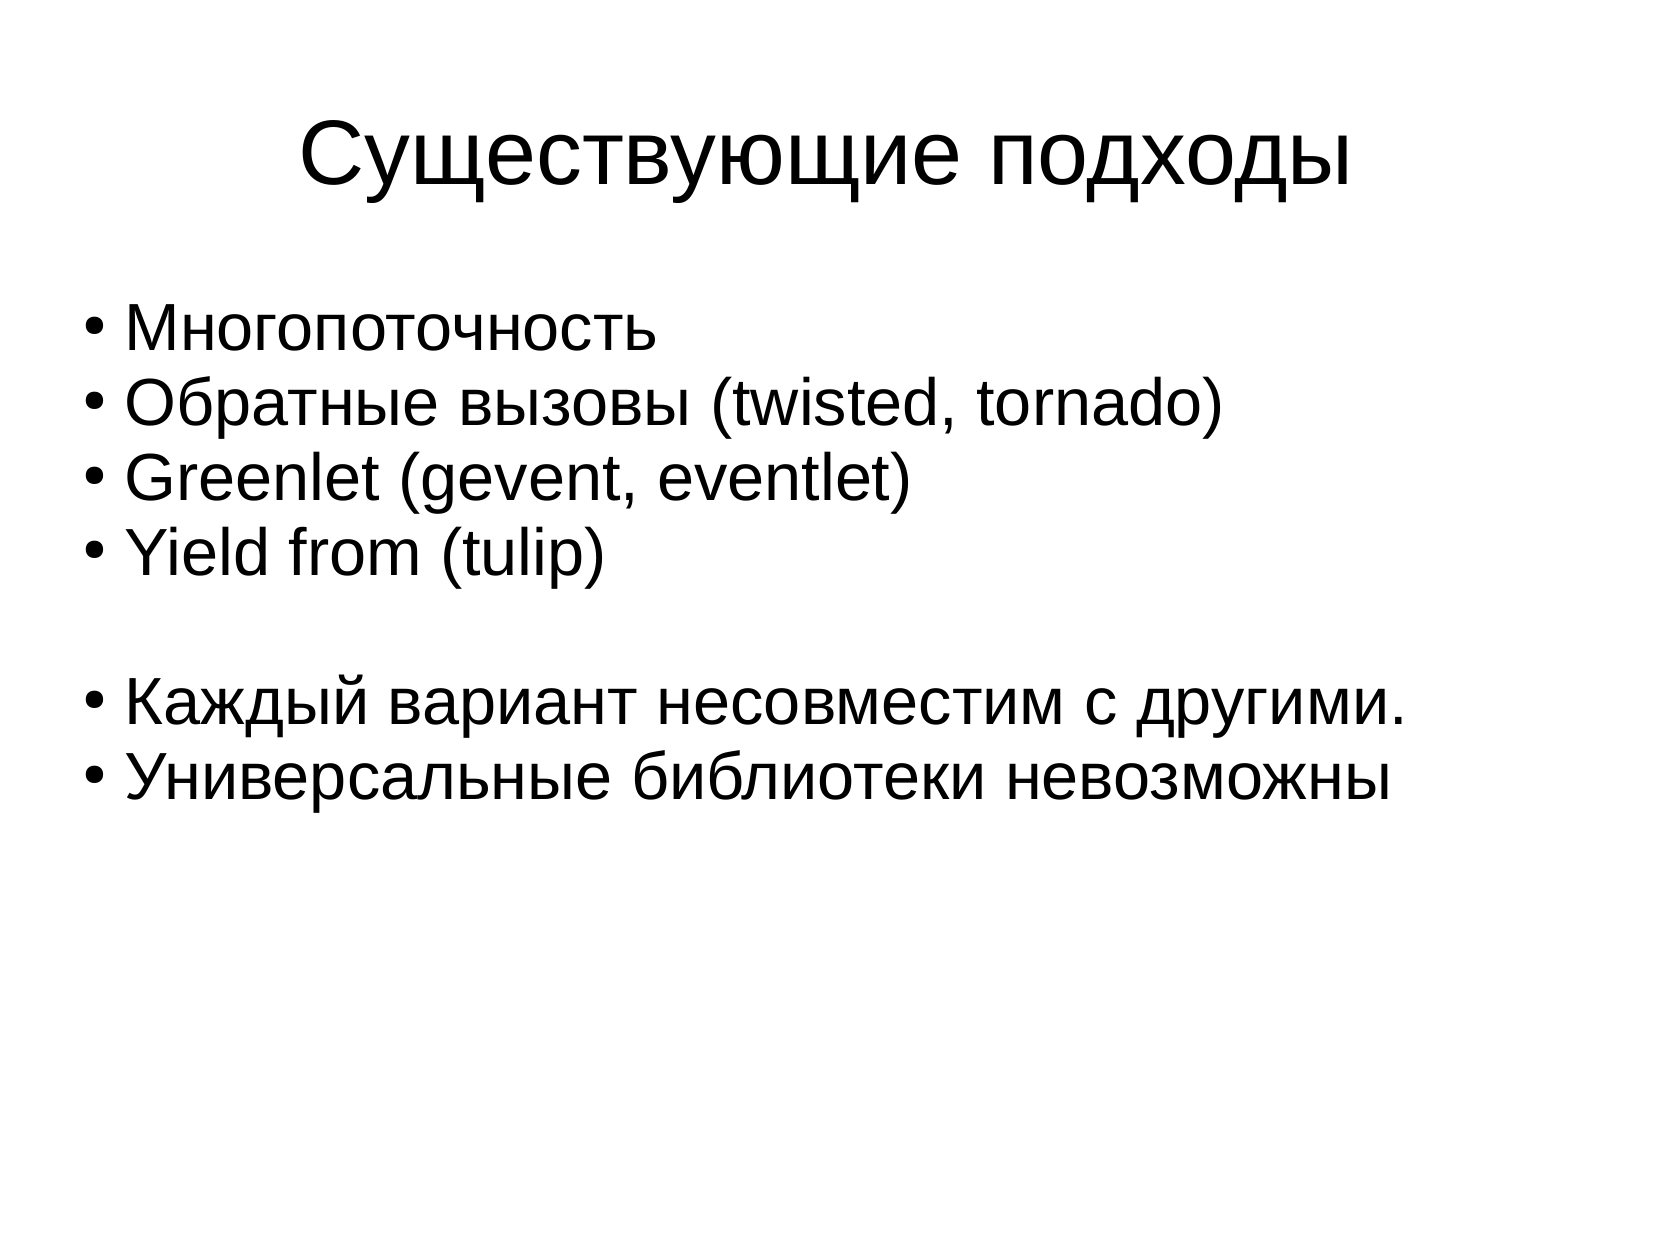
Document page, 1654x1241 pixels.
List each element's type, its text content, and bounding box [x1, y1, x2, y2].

subtitle Многопоточность Обратные вызовы (twisted, tornado) Greenlet (gevent, eventlet) Yield from (tulip) Каждый вариант несовместим с другими. Универсальные библиотеки невозможны [82, 290, 1571, 1010]
title Существующие подходы [82, 49, 1571, 257]
